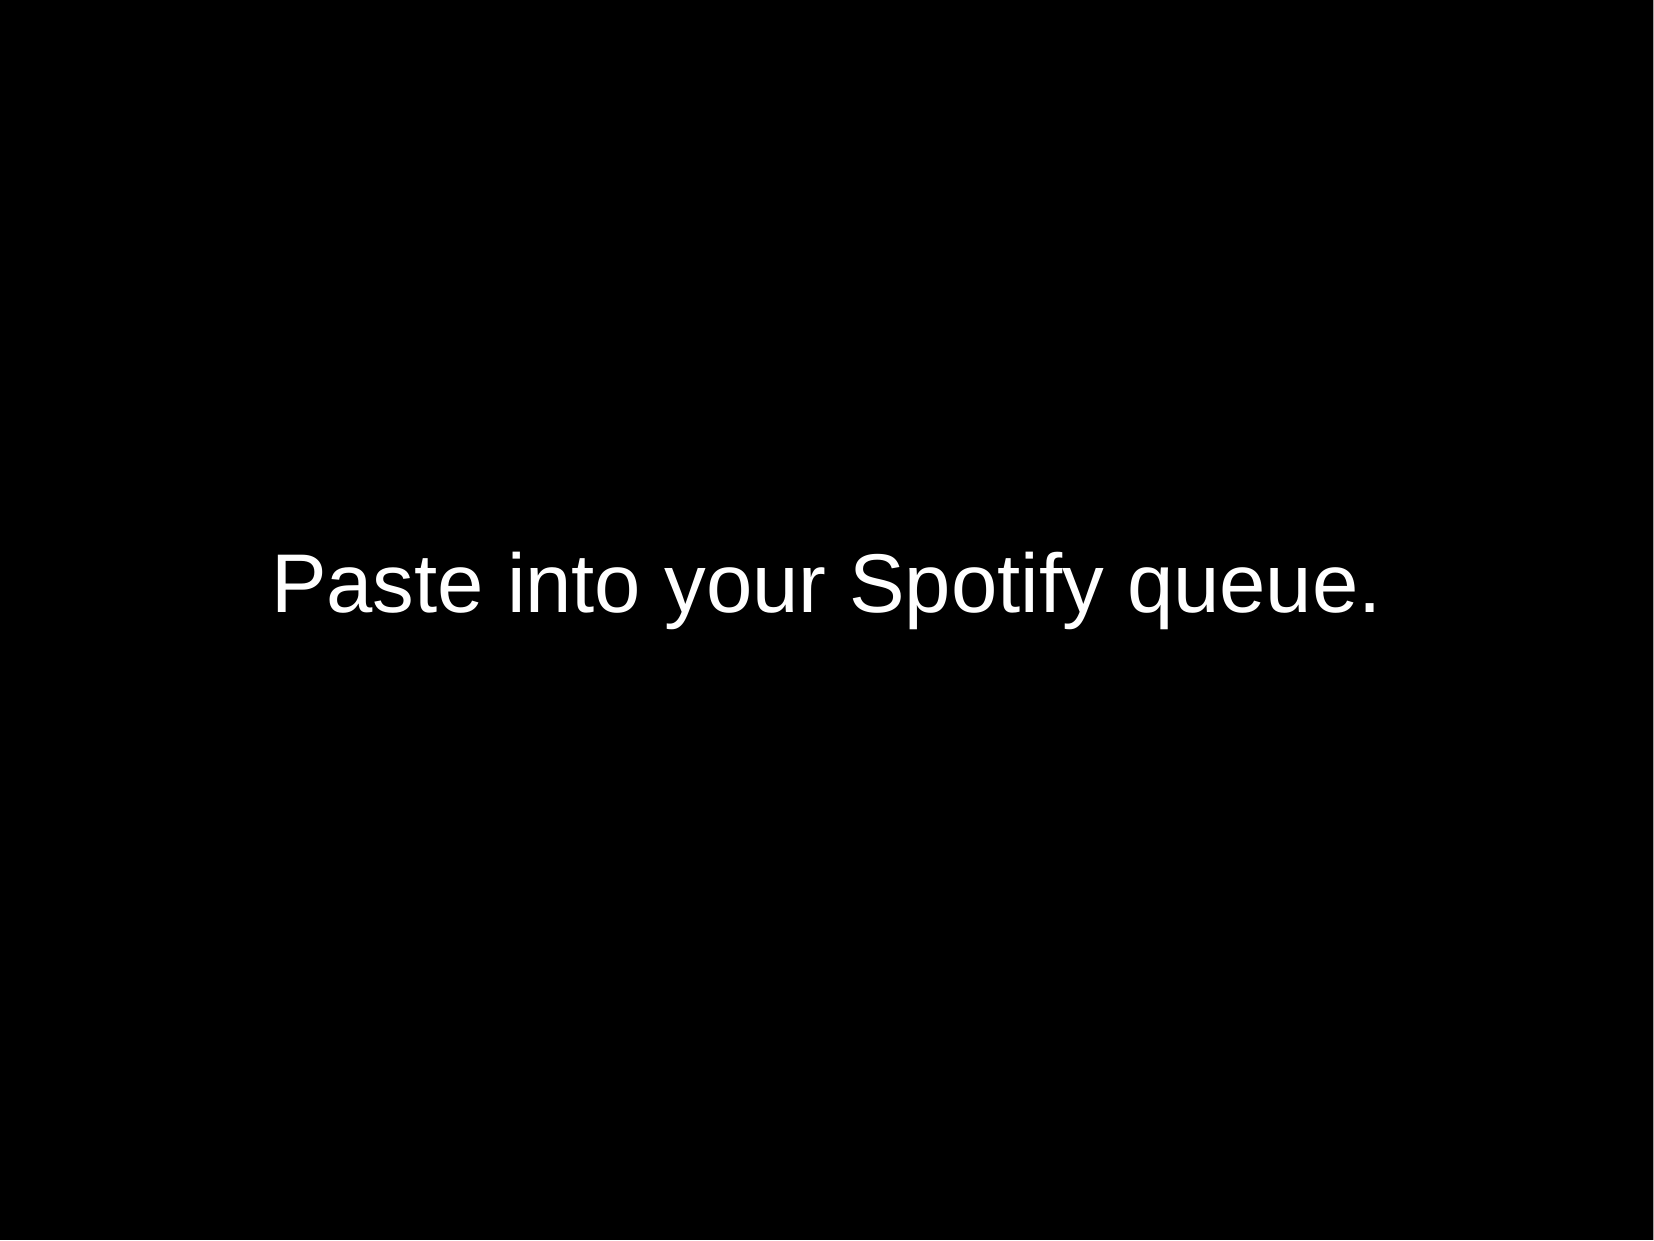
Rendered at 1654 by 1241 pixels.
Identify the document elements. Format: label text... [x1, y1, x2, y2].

subtitle Paste into your Spotify queue. [82, 49, 1571, 1119]
